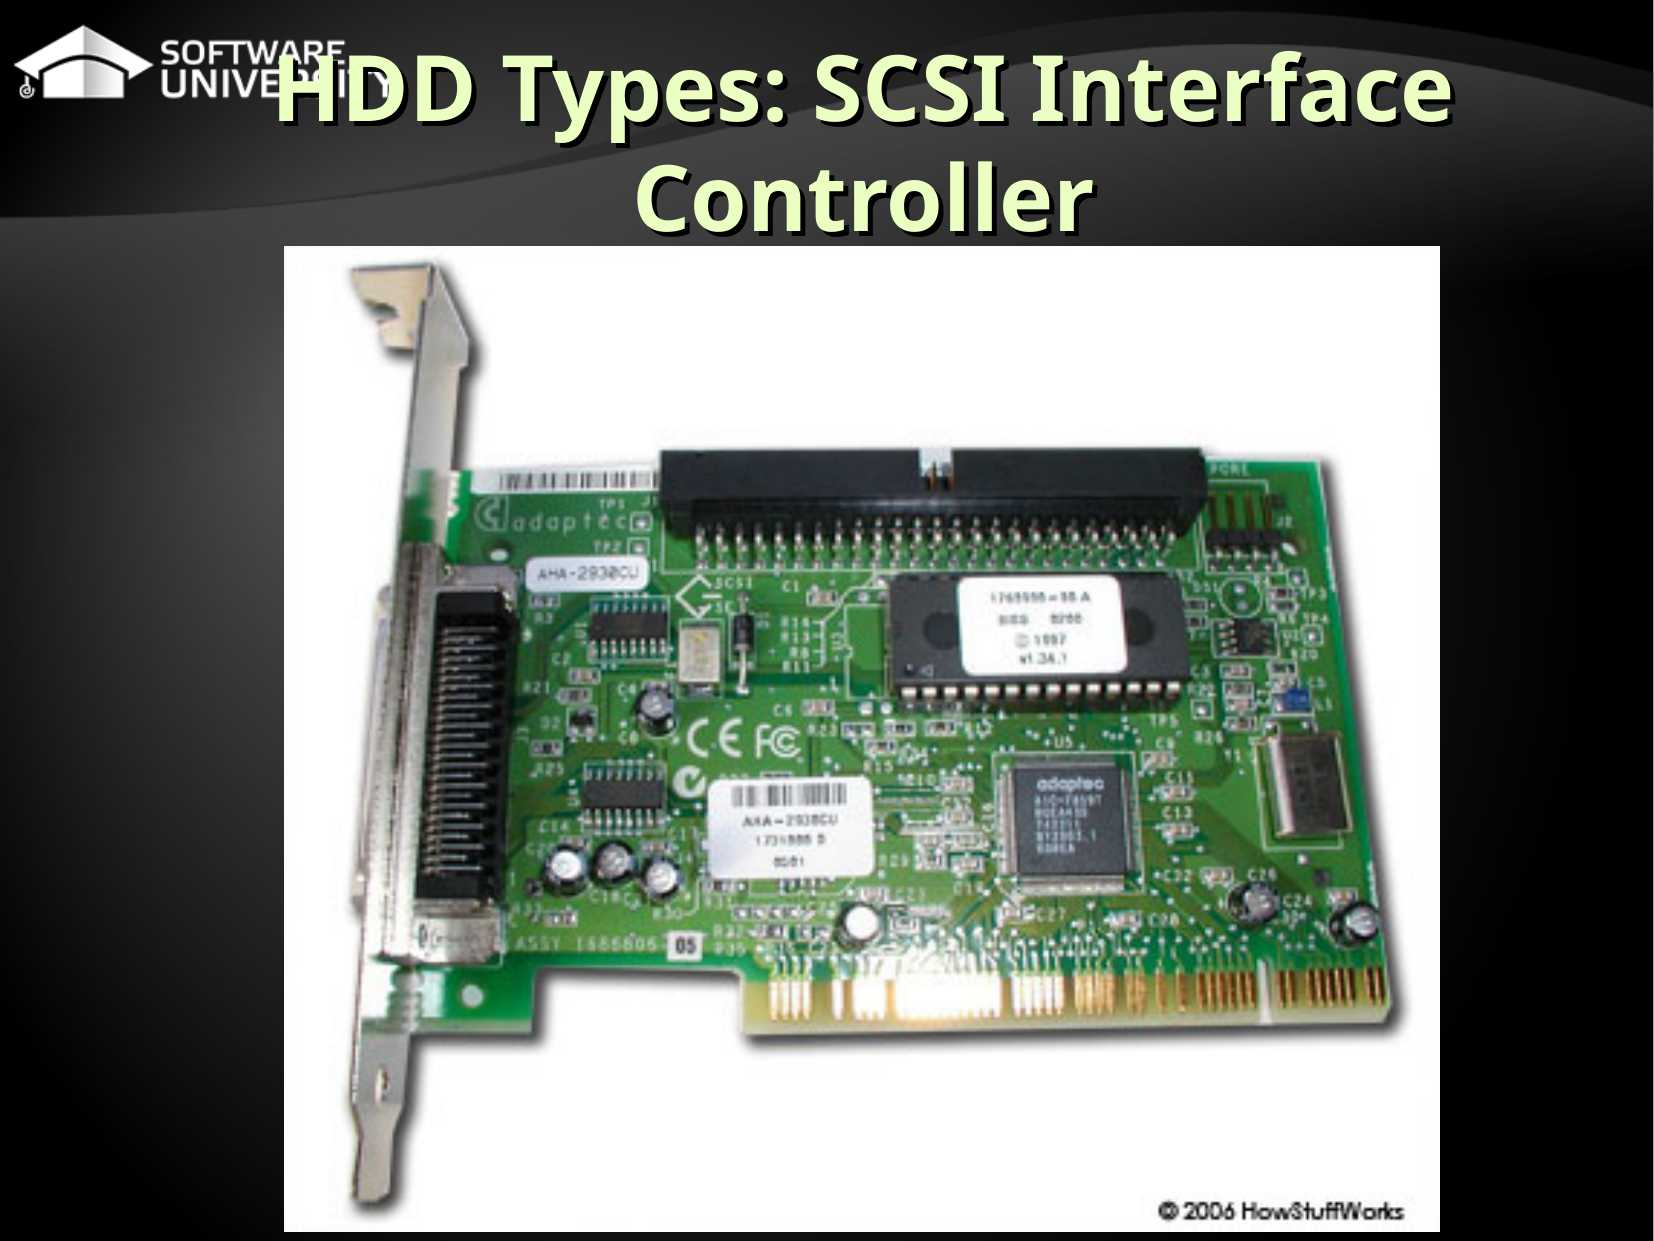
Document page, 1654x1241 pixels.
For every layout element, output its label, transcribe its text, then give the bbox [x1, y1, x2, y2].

title HDD Types: SCSI Interface Controller [120, 84, 1609, 196]
picture [0, 0, 1654, 1241]
